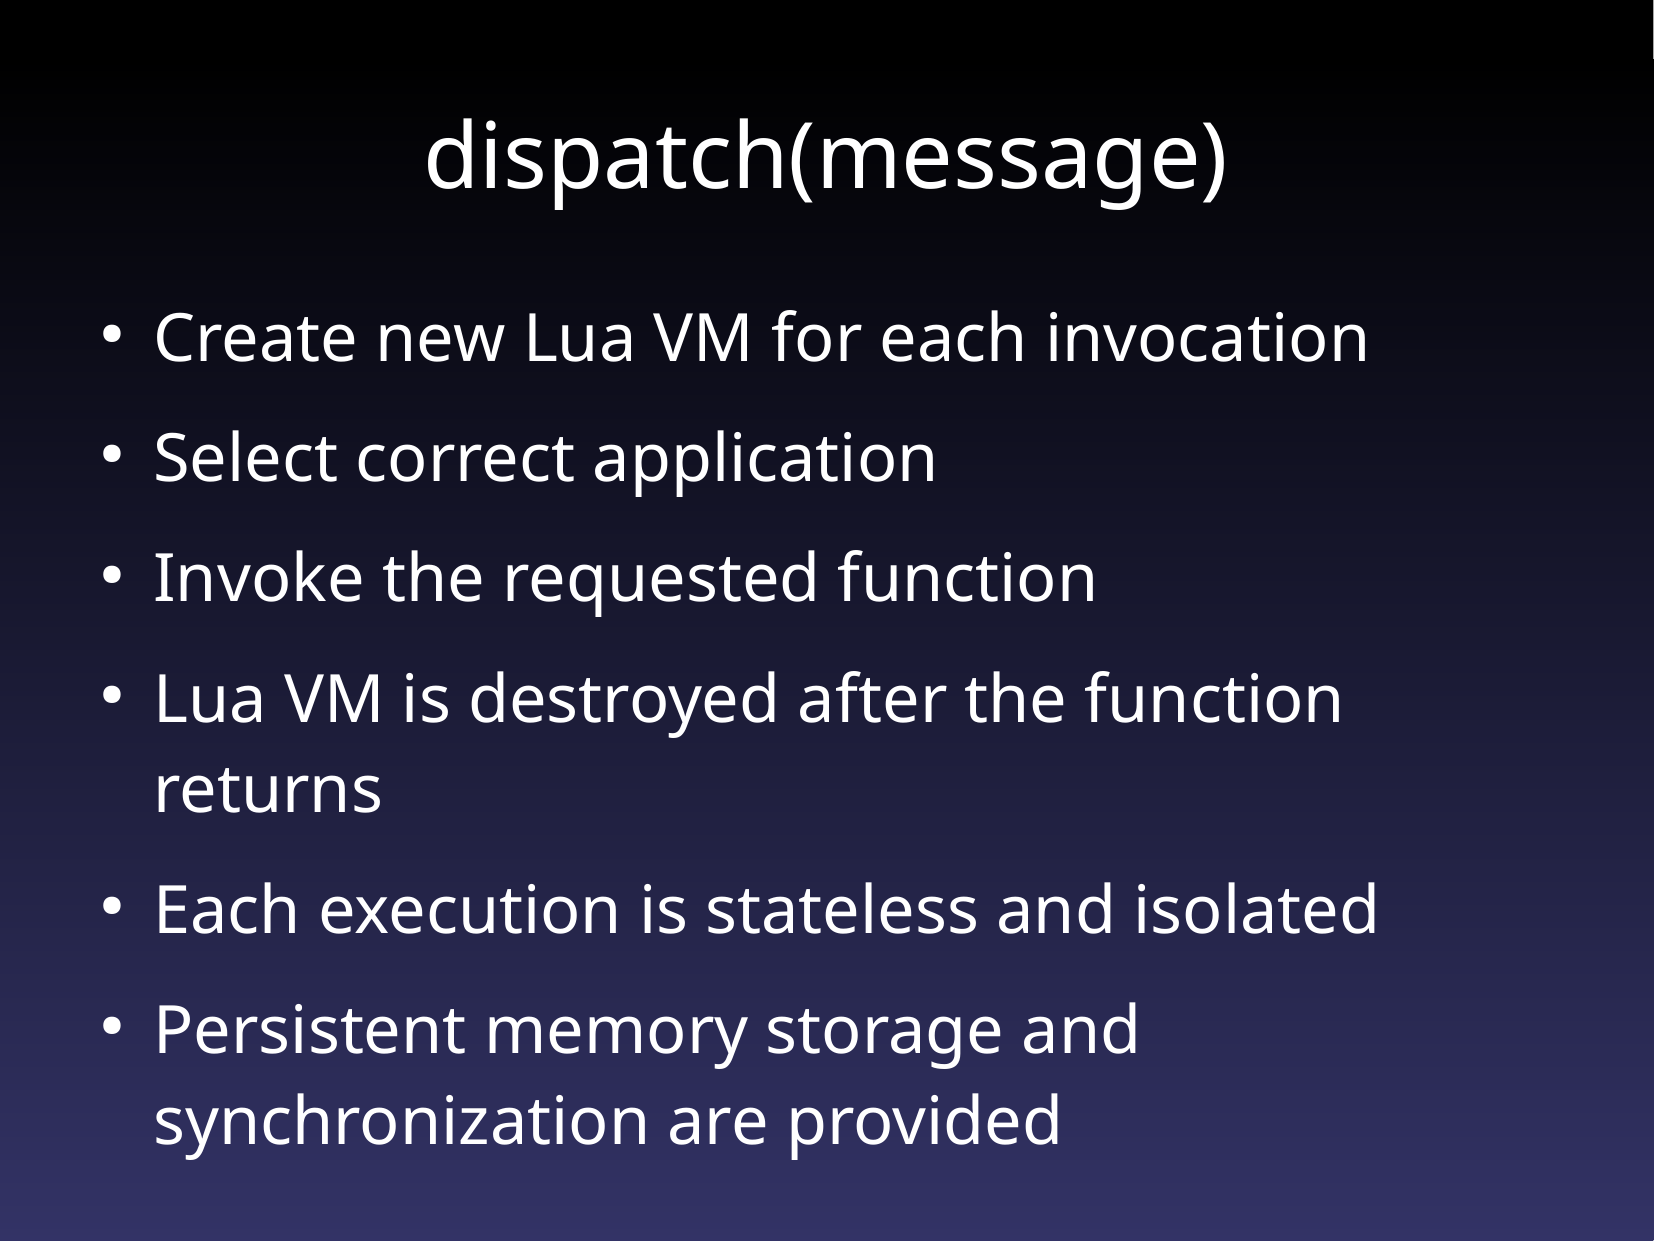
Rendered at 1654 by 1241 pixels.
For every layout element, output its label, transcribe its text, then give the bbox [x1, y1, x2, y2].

list Create new Lua VM for each invocation Select correct application Invoke the requested function Lua VM is destroyed after the function returns Each execution is stateless and isolated Persistent memory storage and synchronization are provided [82, 290, 1571, 1094]
title dispatch(message) [82, 49, 1571, 257]
